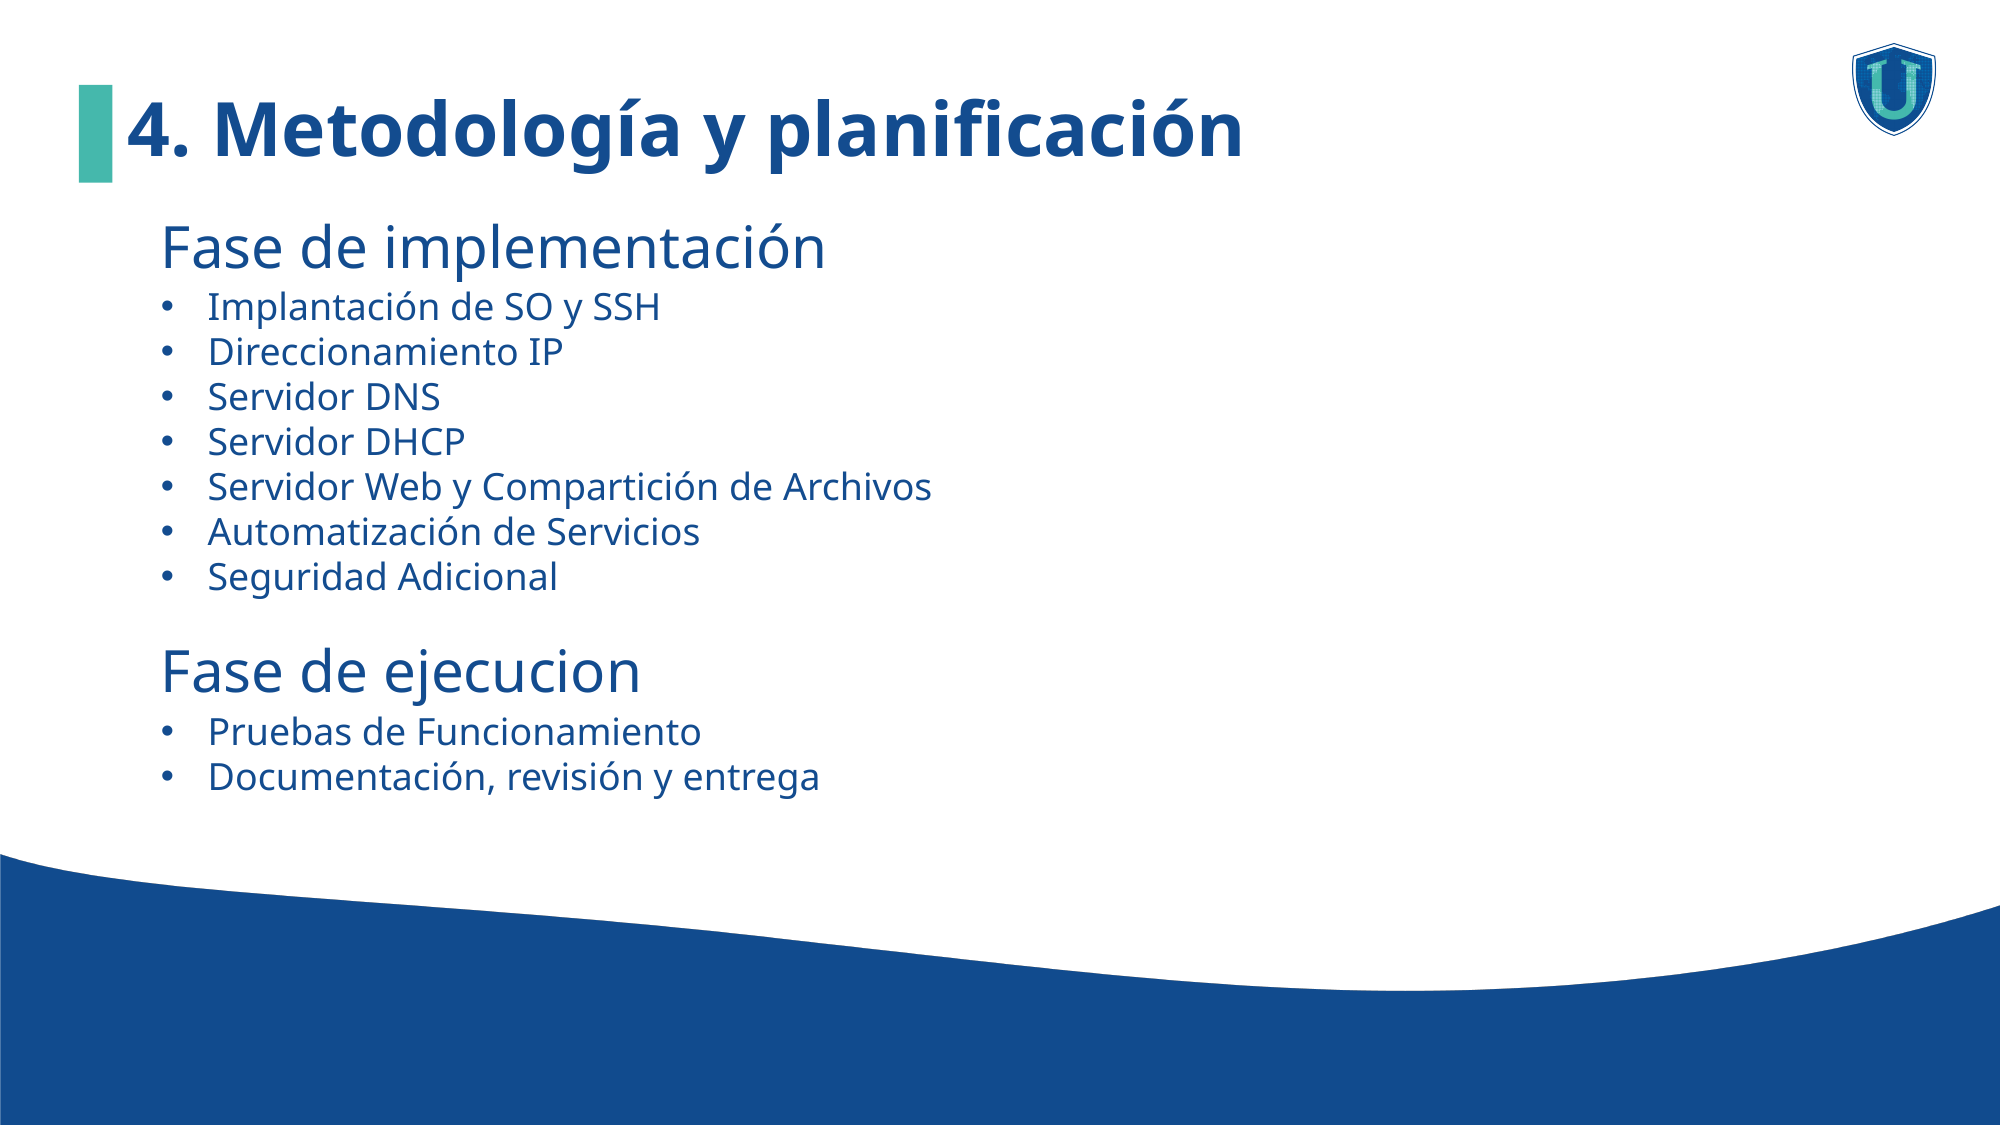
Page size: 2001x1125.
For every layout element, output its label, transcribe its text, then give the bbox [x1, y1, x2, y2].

text_box 4. Metodología y planificación [112, 84, 1268, 252]
text_box Fase de implementación [146, 168, 876, 275]
text_box Implantación de SO y SSH Direccionamiento IP Servidor DNS Servidor DHCP Servidor Web y Compartición de Archivos Automatización de Servicios Seguridad Adicional [145, 275, 1147, 606]
text_box [78, 84, 113, 183]
text_box Fase de ejecucion [145, 592, 727, 700]
picture [1850, 41, 1938, 138]
text_box Pruebas de Funcionamiento Documentación, revisión y entrega [145, 700, 1147, 806]
picture [0, 854, 2000, 1125]
